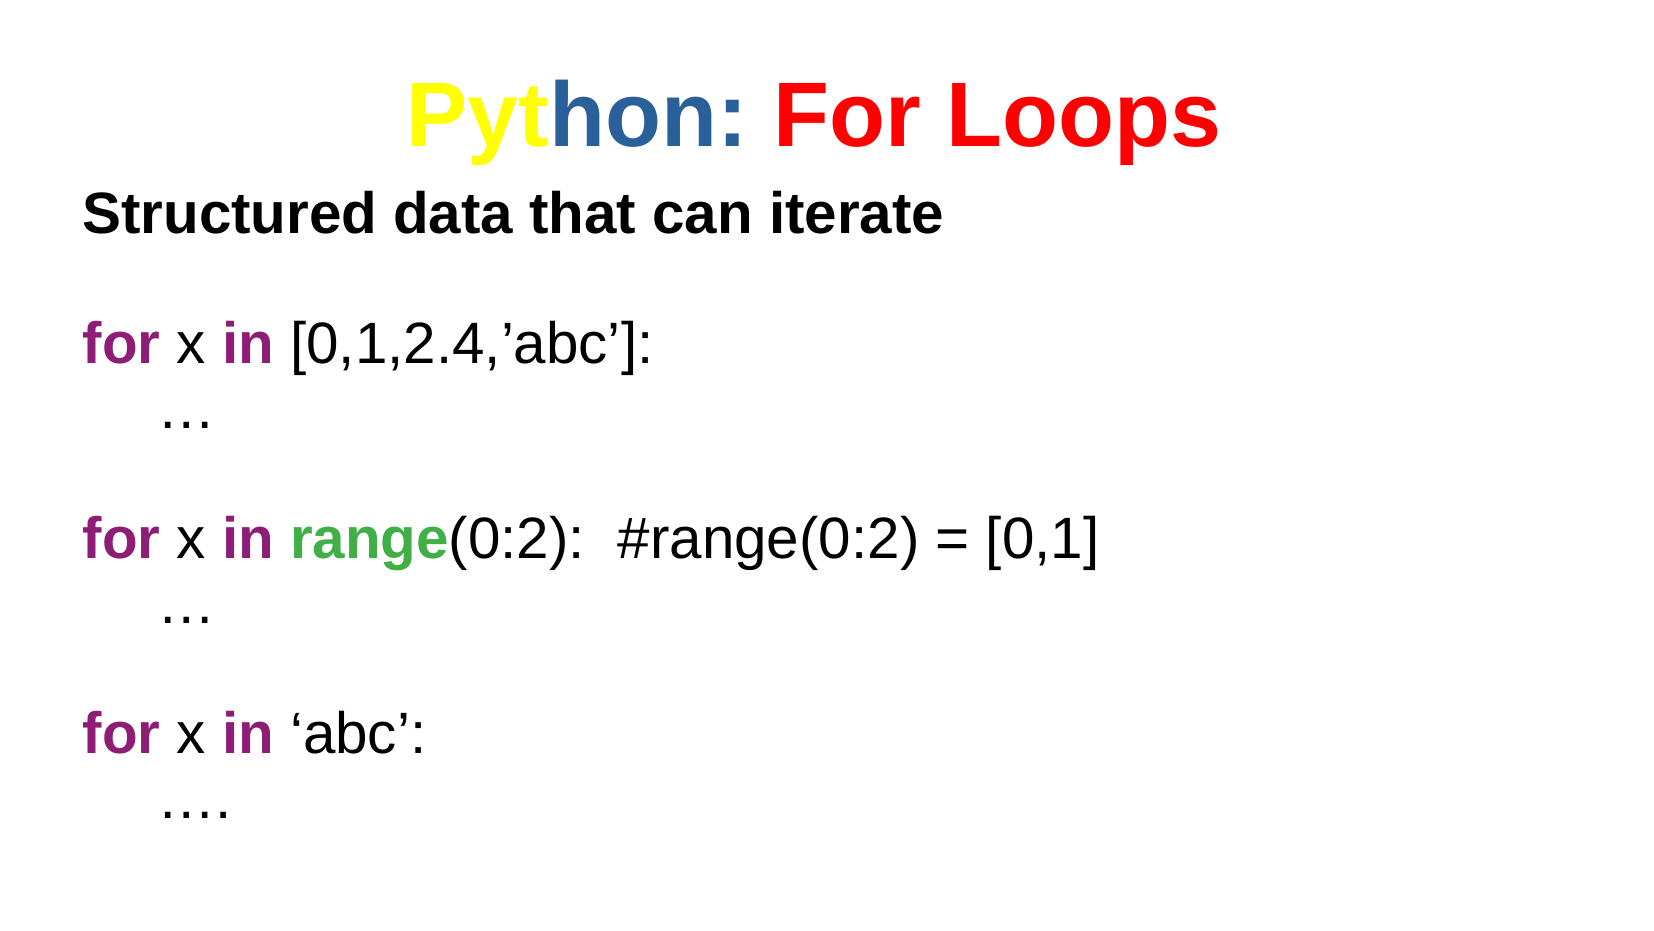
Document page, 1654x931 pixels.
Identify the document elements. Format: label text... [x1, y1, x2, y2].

title Python: For Loops [82, 37, 1571, 193]
subtitle Structured data that can iterate for x in [0,1,2.4,’abc’]: … for x in range(0:2): #range(0:2) = [0,1] … for x in ‘abc’: …. [82, 181, 1538, 897]
